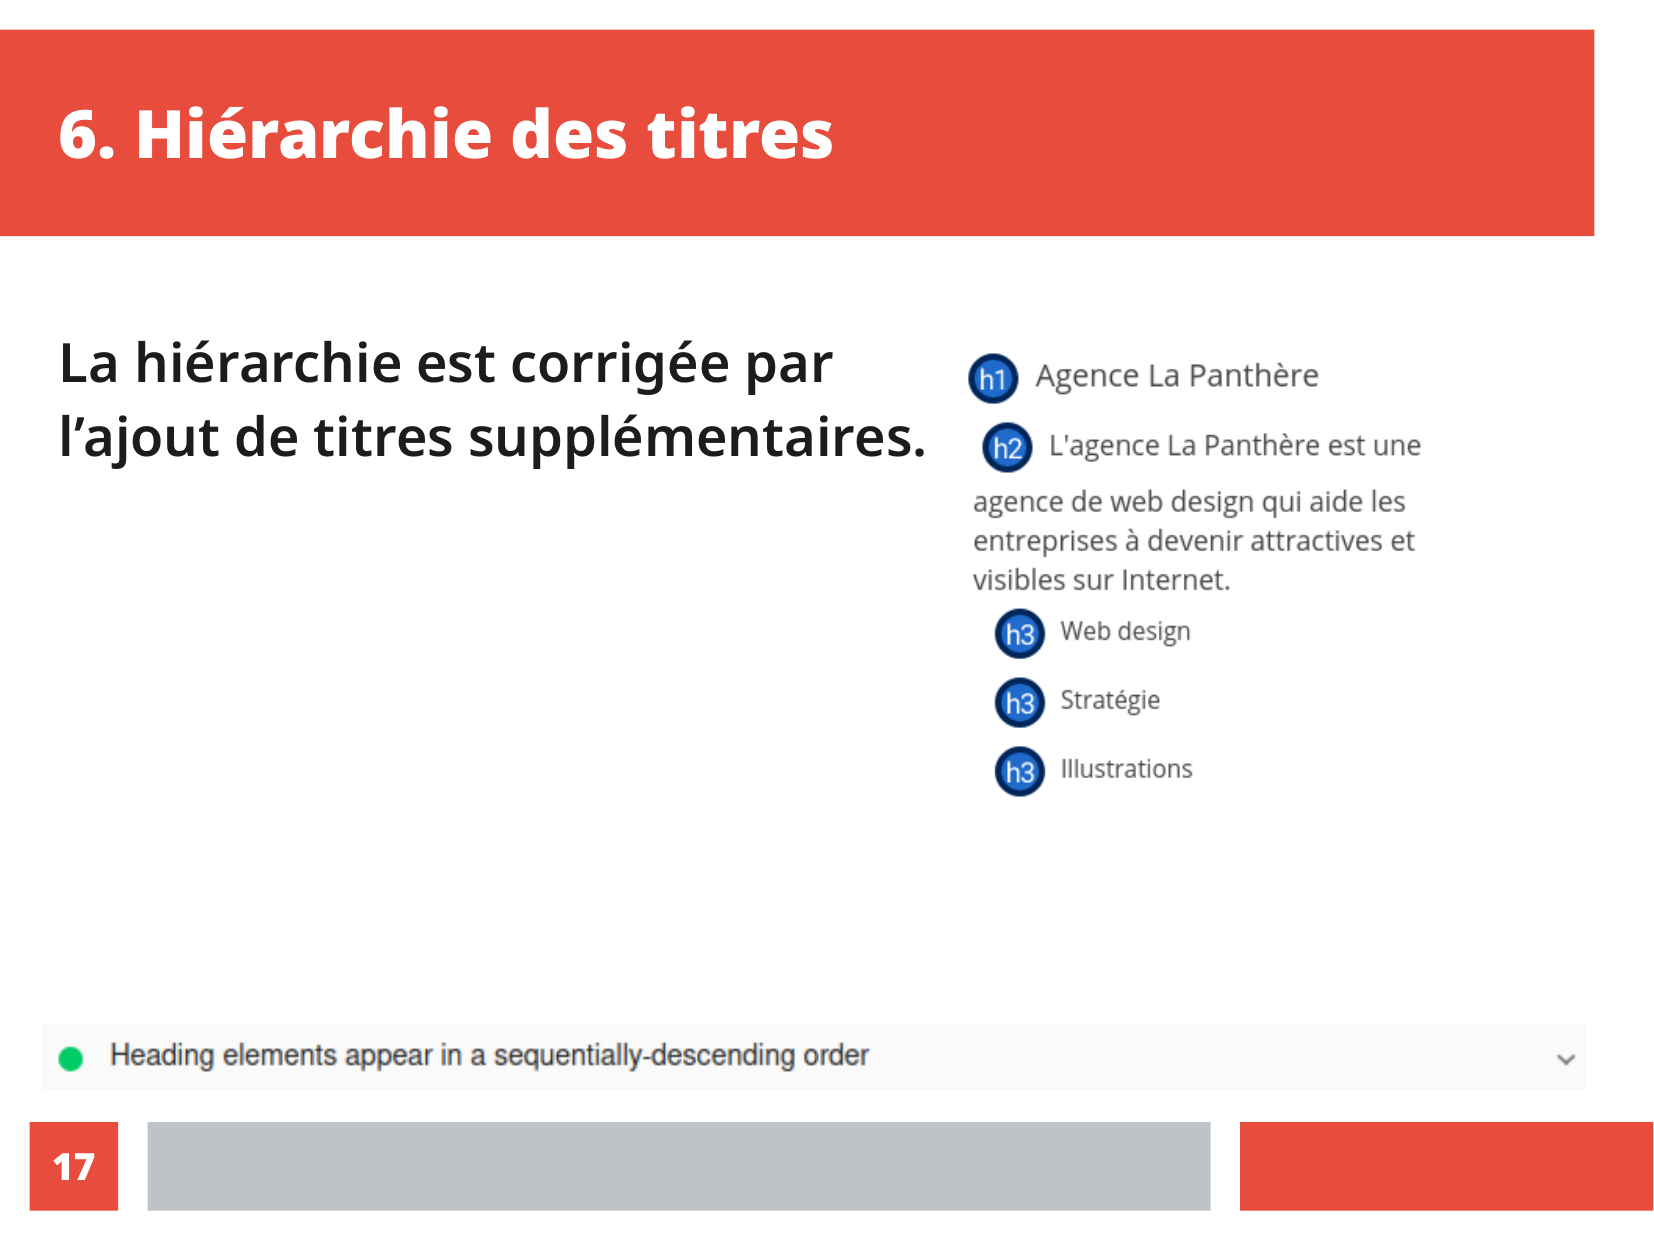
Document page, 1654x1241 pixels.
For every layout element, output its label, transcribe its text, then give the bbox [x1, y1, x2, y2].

title 6. Hiérarchie des titres [59, 59, 1595, 207]
picture [41, 1023, 1587, 1090]
picture [964, 346, 1466, 814]
list La hiérarchie est corrigée par l’ajout de titres supplémentaires. [59, 324, 964, 643]
